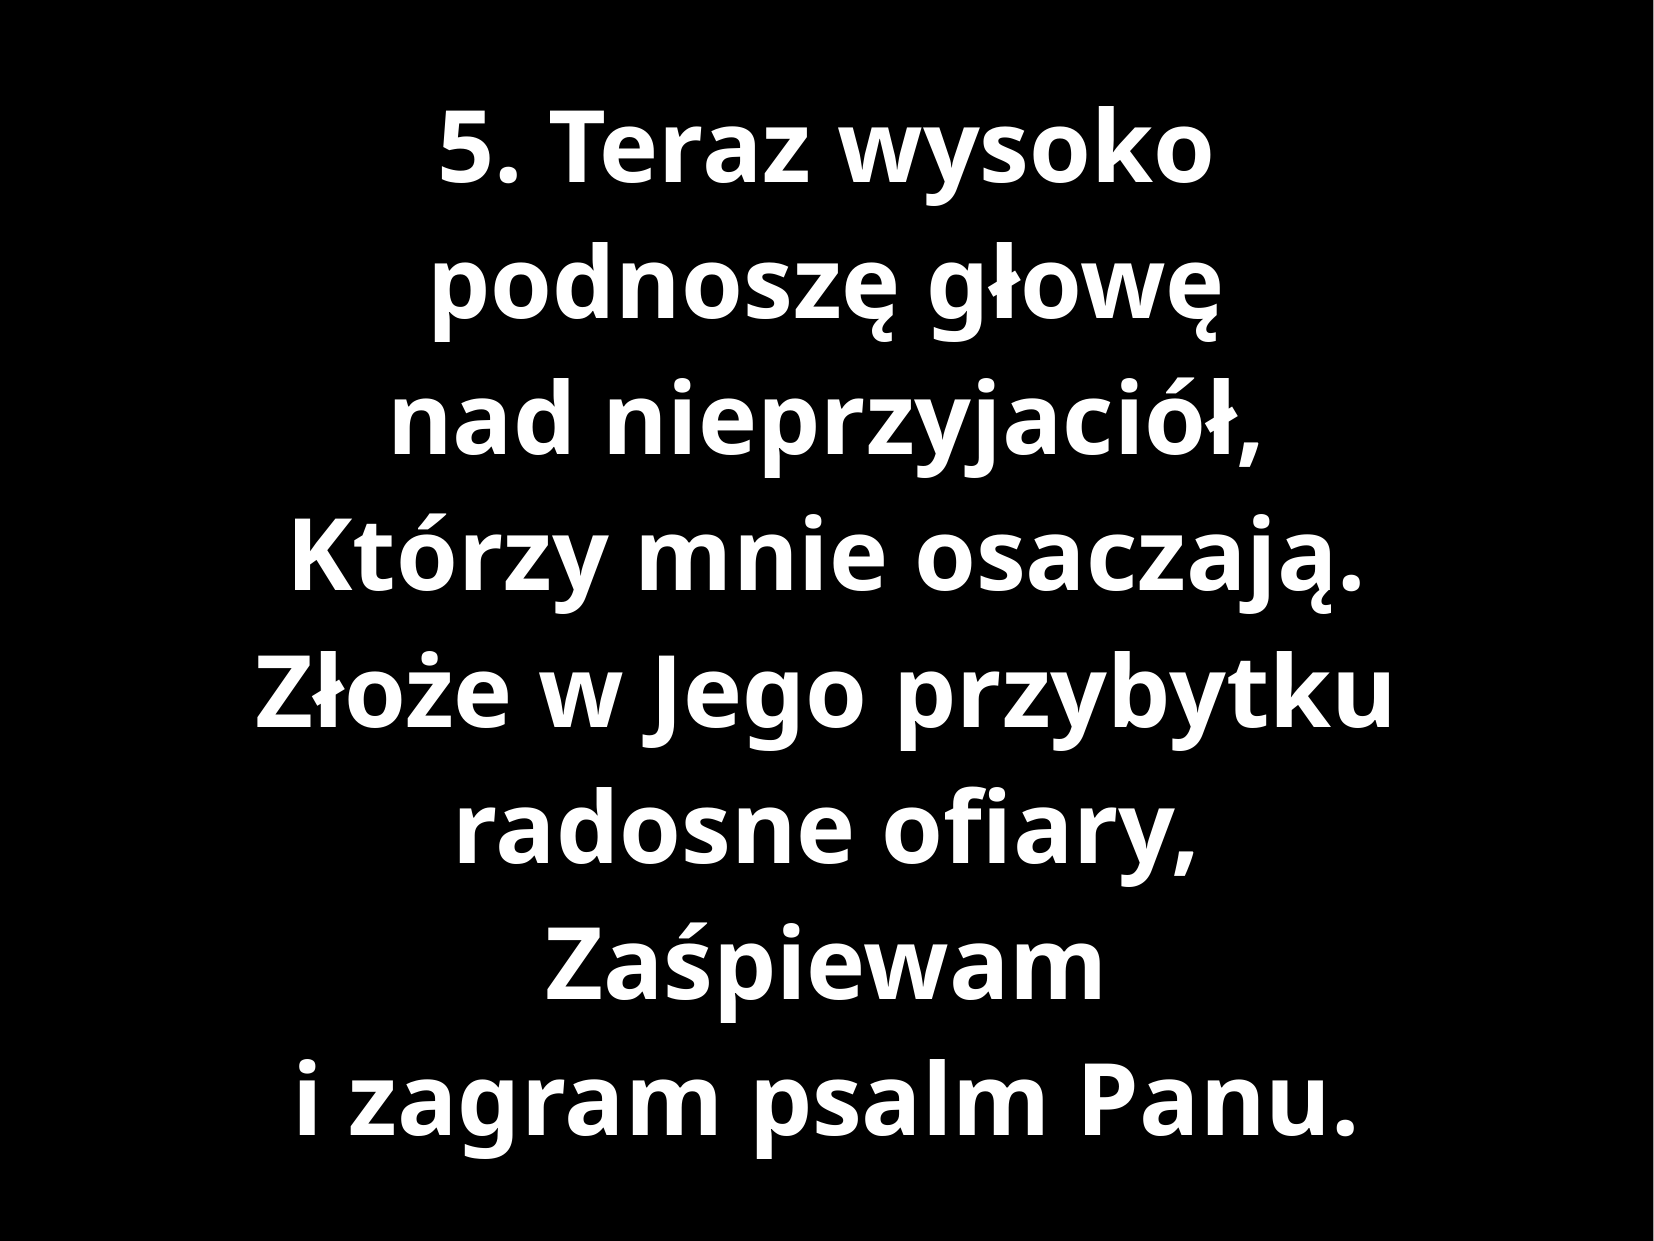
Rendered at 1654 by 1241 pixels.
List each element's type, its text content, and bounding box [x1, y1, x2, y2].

title 5. Teraz wysoko podnoszę głowę nad nieprzyjaciół, Którzy mnie osaczają. Złoże w Jego przybytku radosne ofiary, Zaśpiewam i zagram psalm Panu. [0, 0, 1654, 1241]
